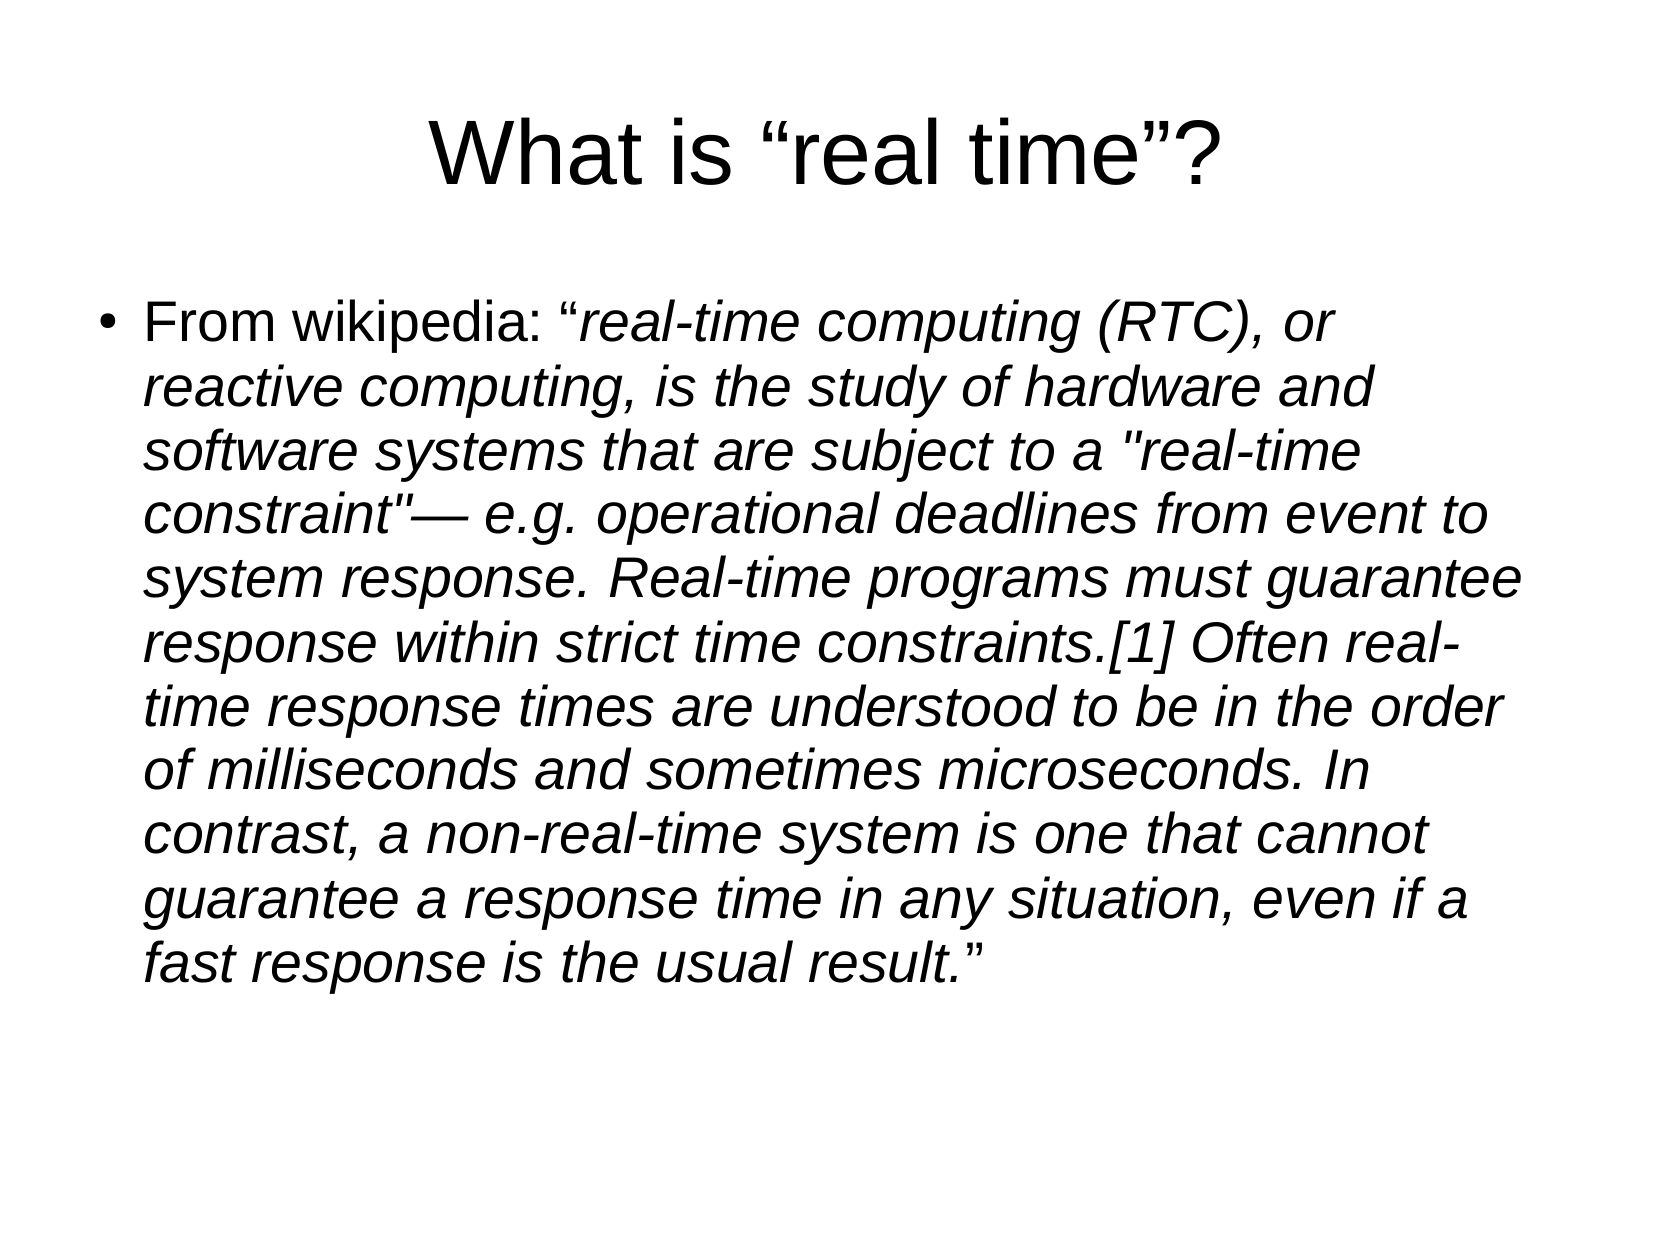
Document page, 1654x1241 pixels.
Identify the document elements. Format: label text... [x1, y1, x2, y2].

title What is “real time”? [82, 49, 1571, 257]
list From wikipedia: “real-time computing (RTC), or reactive computing, is the study of hardware and software systems that are subject to a "real-time constraint"— e.g. operational deadlines from event to system response. Real-time programs must guarantee response within strict time constraints.[1] Often real-time response times are understood to be in the order of milliseconds and sometimes microseconds. In contrast, a non-real-time system is one that cannot guarantee a response time in any situation, even if a fast response is the usual result.” [82, 290, 1538, 1010]
